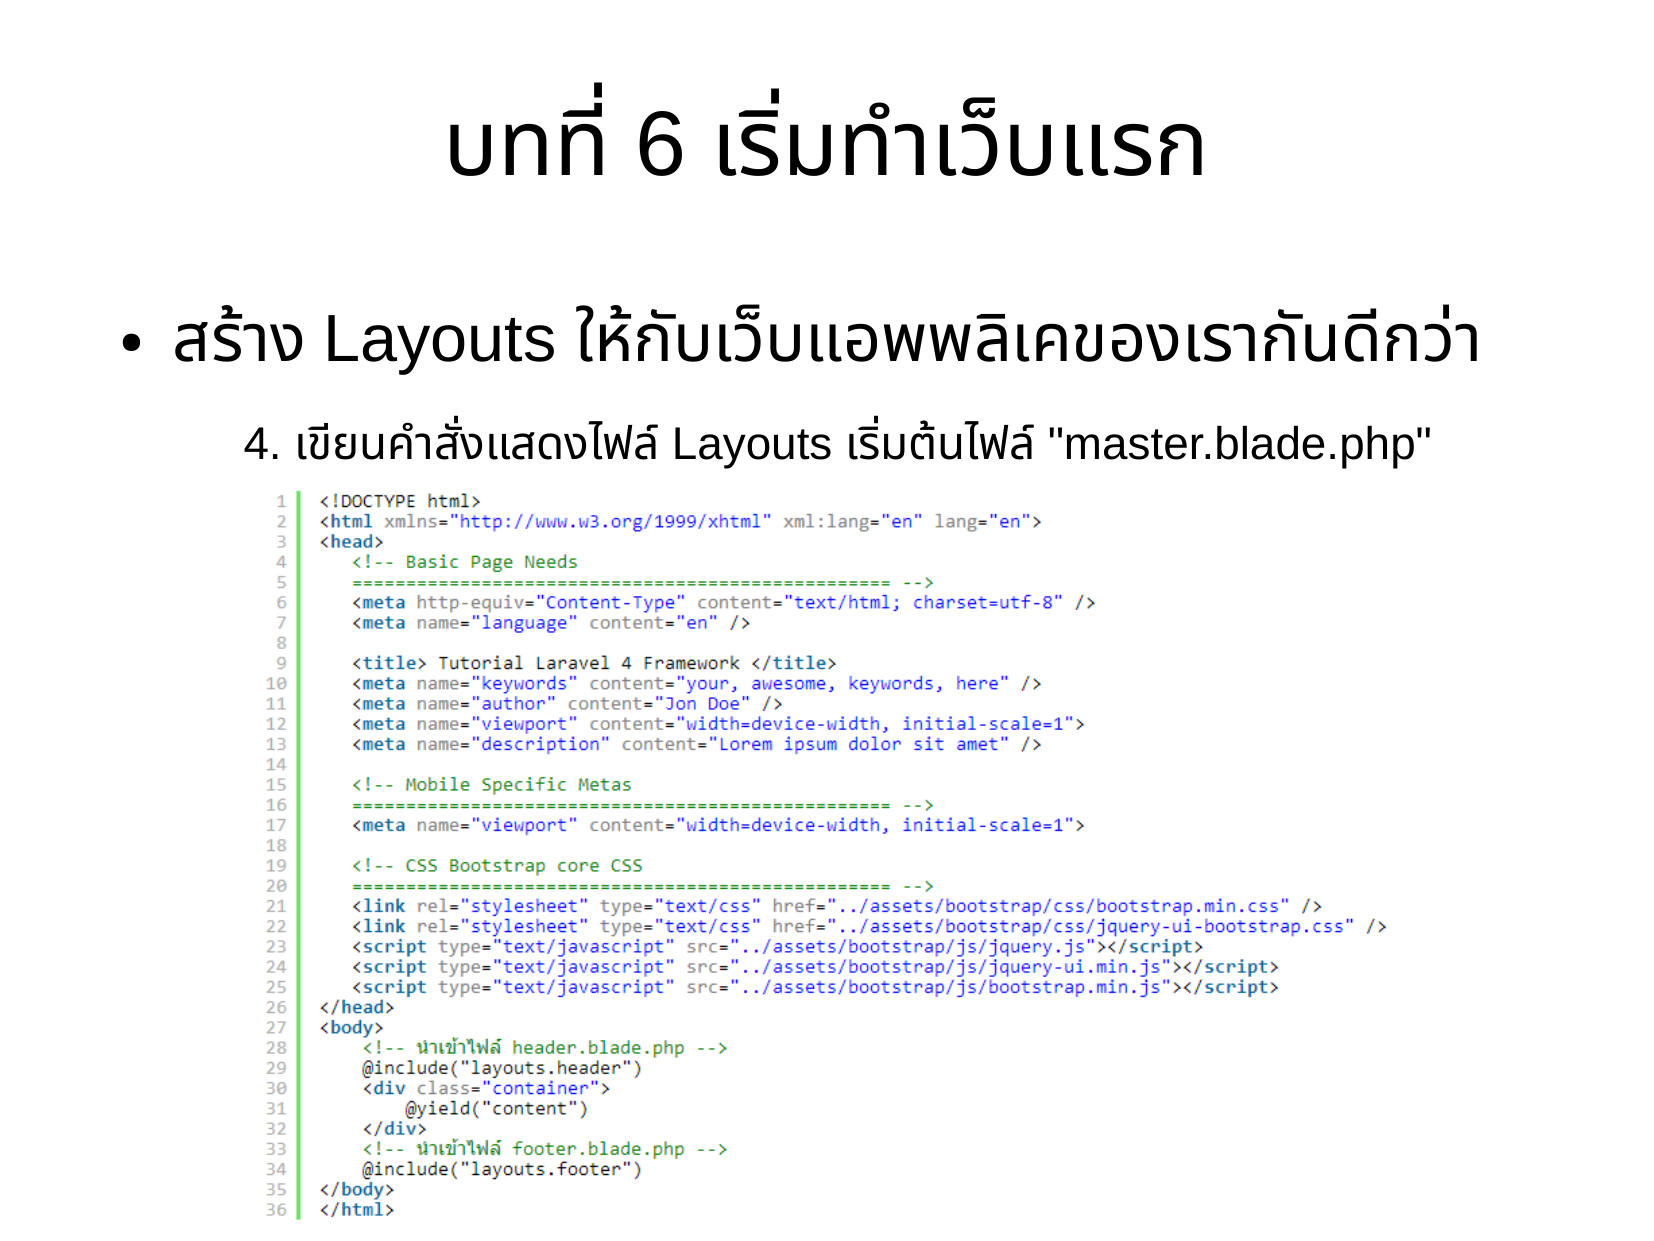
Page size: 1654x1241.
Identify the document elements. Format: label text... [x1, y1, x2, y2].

picture [240, 479, 1409, 1232]
title บทที่ 6 เริ่มทำเว็บแรก [82, 49, 1571, 257]
list สร้าง Layouts ให้กับเว็บแอพพลิเคของเรากันดีกว่า 4. เขียนคำสั่งแสดงไฟล์ Layouts เริ่มต้นไฟล์ "master.blade.php" [101, 300, 1591, 1021]
